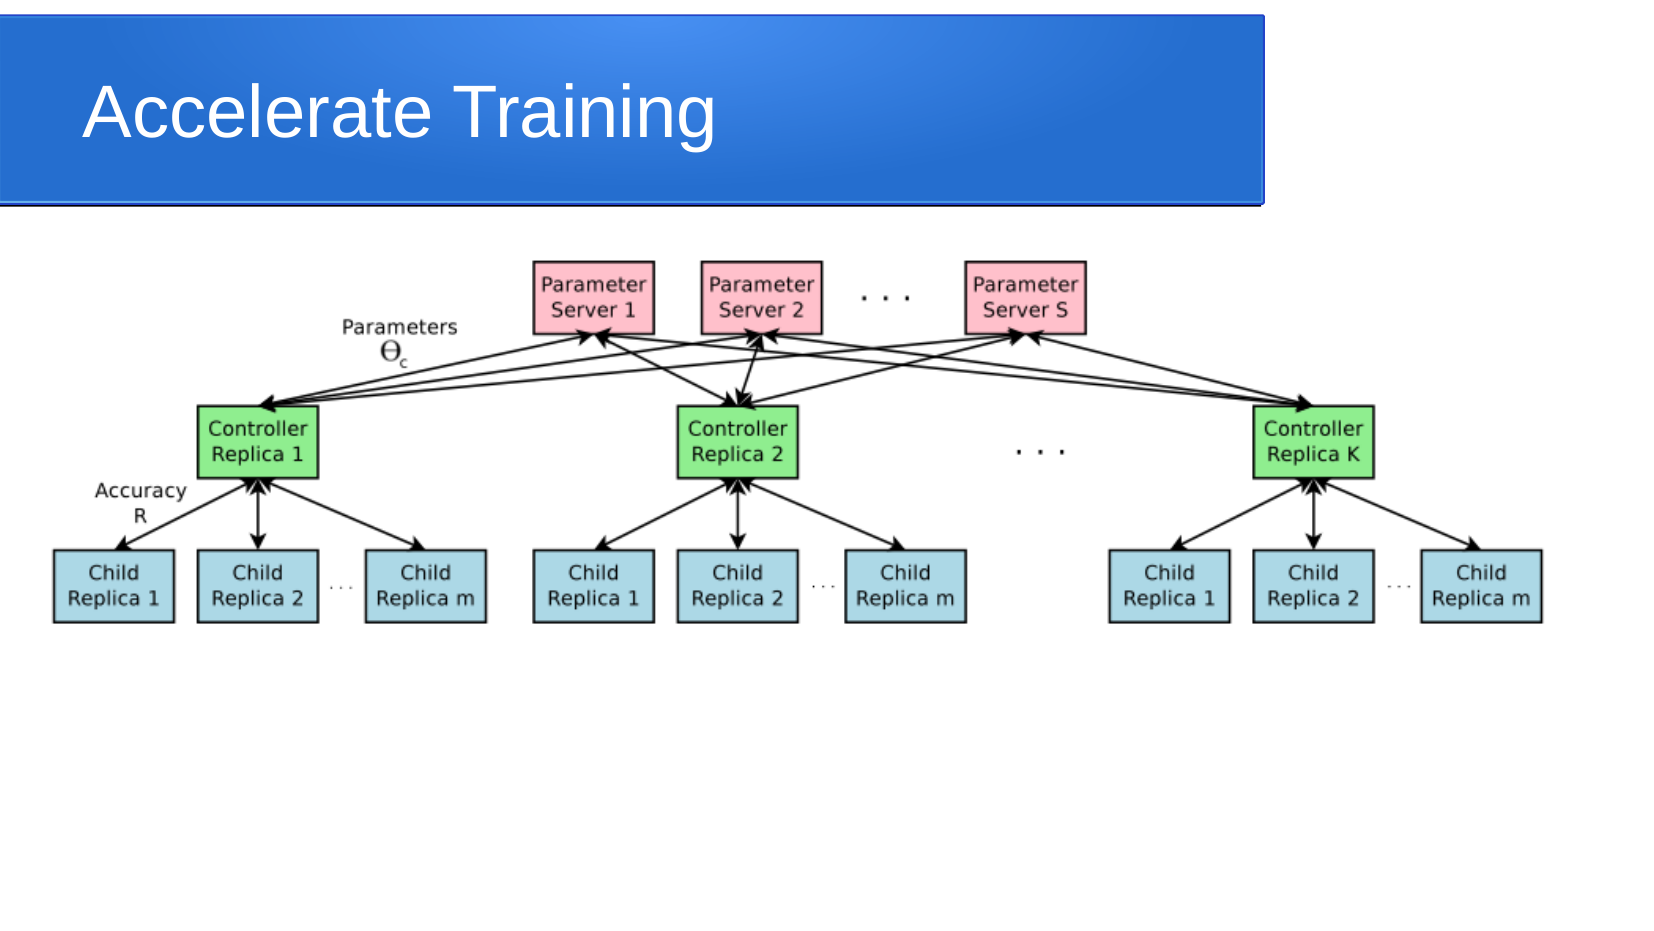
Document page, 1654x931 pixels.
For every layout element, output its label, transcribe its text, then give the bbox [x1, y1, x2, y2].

picture [11, 212, 1623, 657]
title Accelerate Training [82, 35, 1235, 189]
